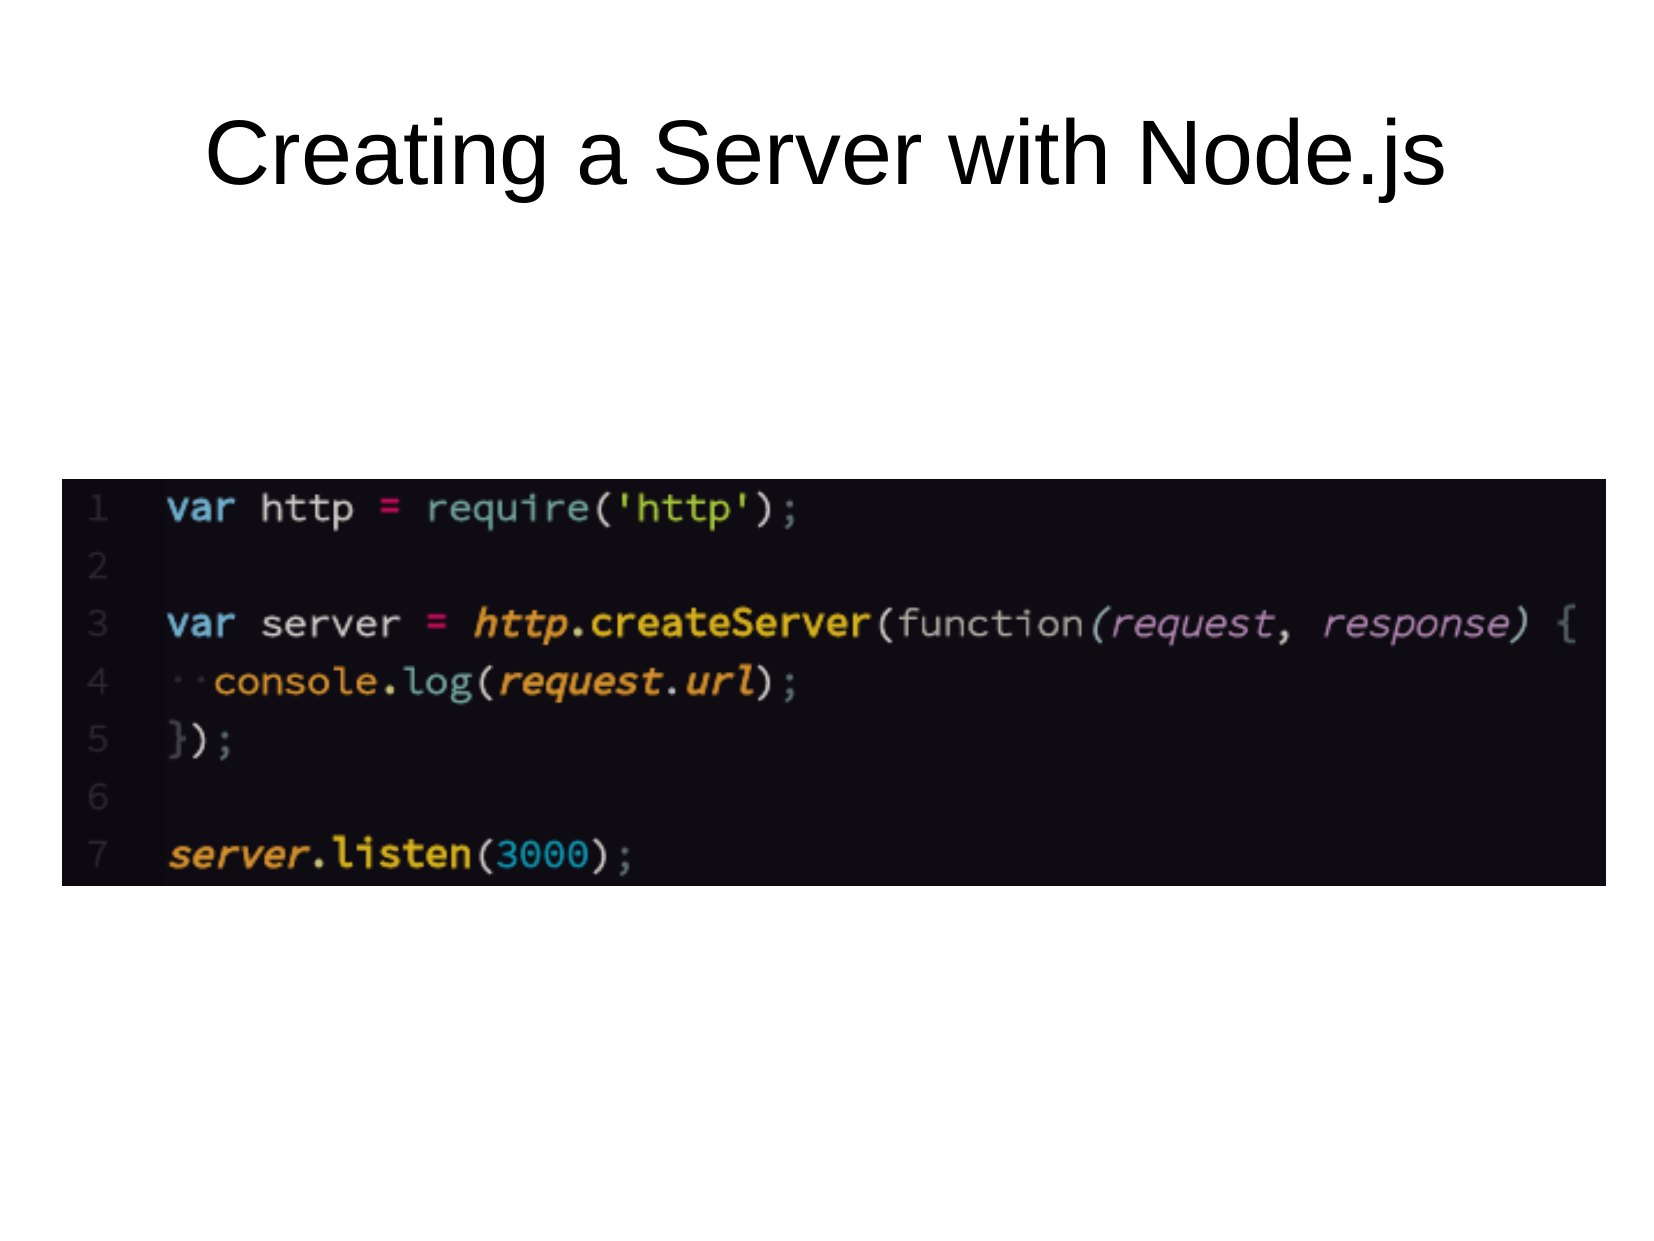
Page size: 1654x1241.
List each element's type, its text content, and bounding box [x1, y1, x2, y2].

picture [62, 479, 1606, 886]
title Creating a Server with Node.js [82, 49, 1571, 257]
